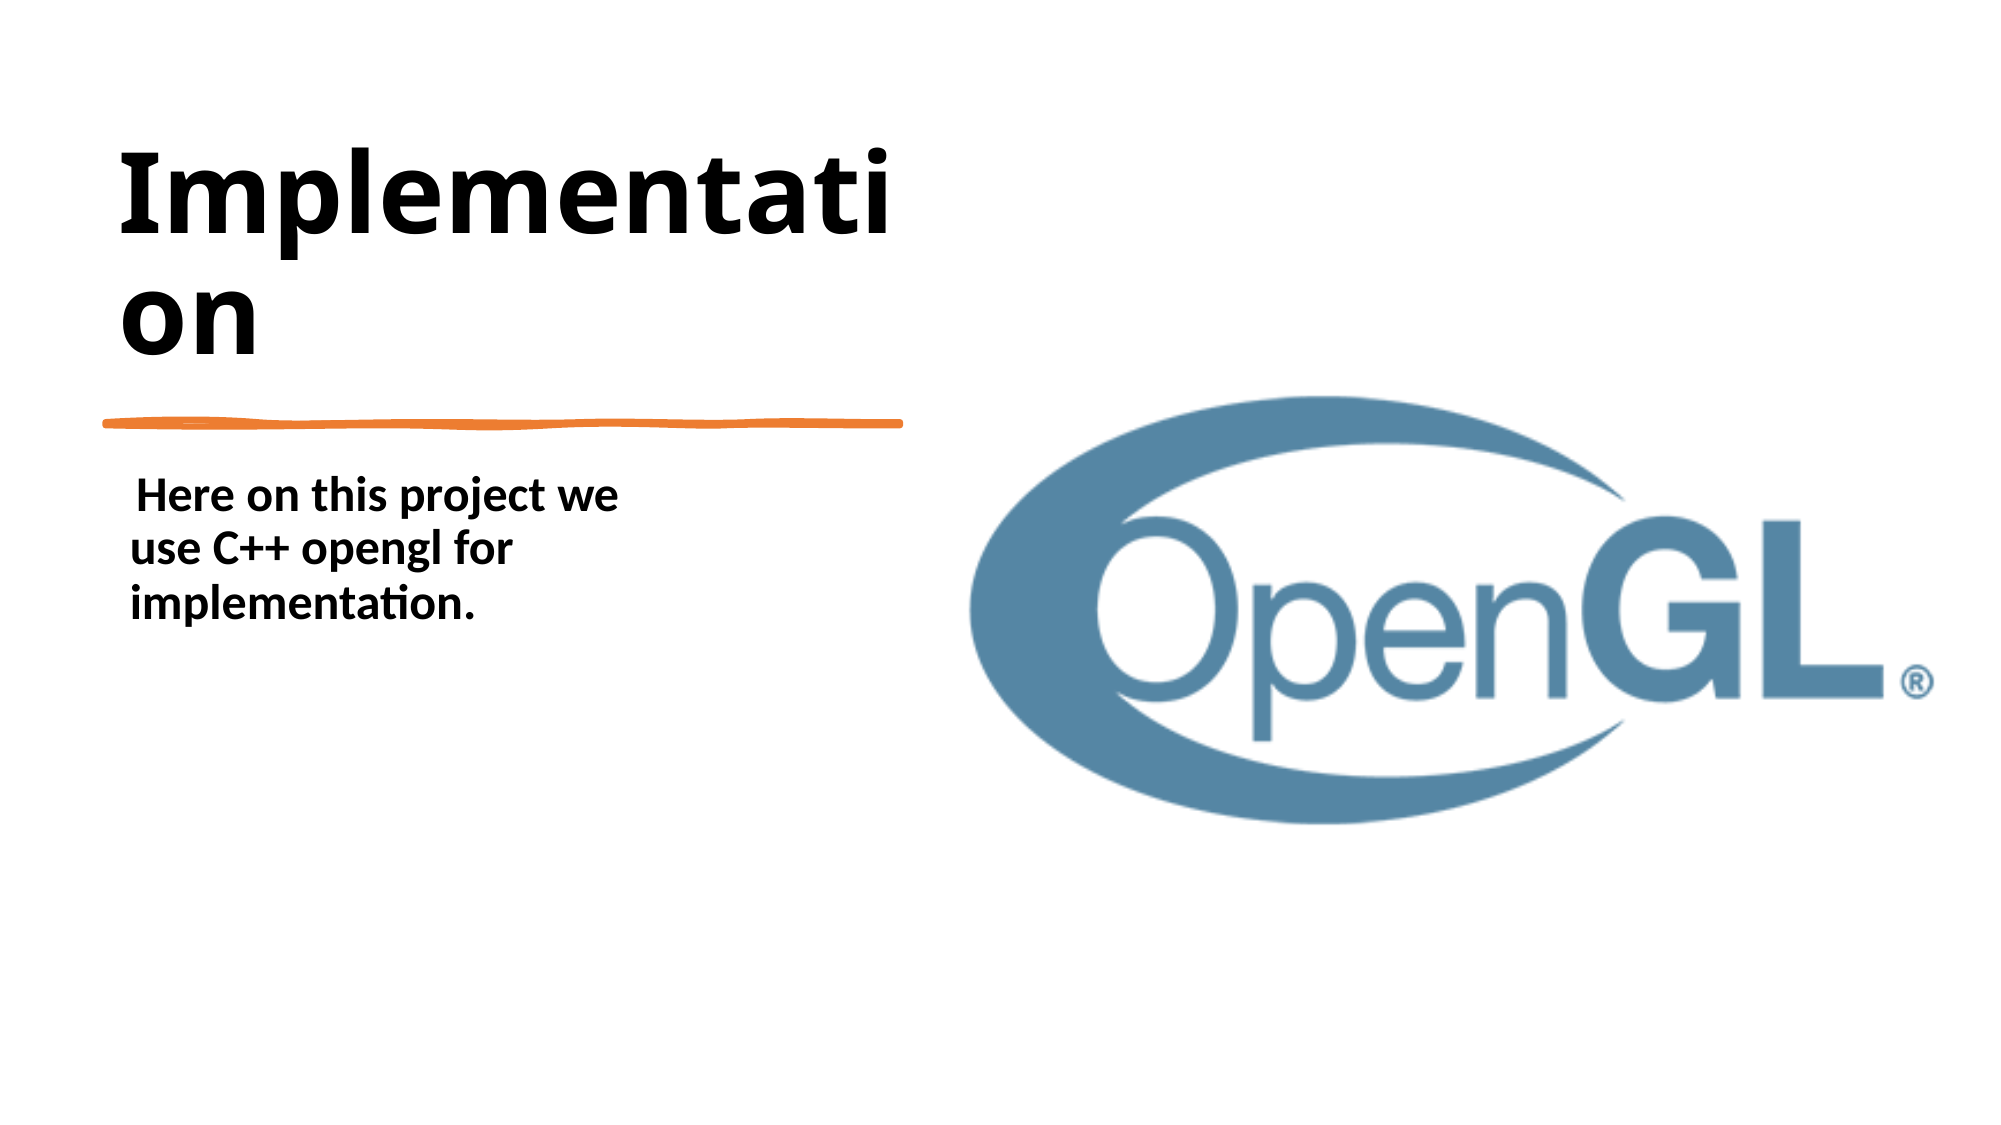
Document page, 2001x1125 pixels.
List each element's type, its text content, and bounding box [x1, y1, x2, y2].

text_box Here on this project we use C++ opengl for implementation. [103, 460, 666, 1020]
title Implementation [103, 104, 938, 387]
text_box [105, 420, 901, 427]
picture [937, 374, 1951, 848]
